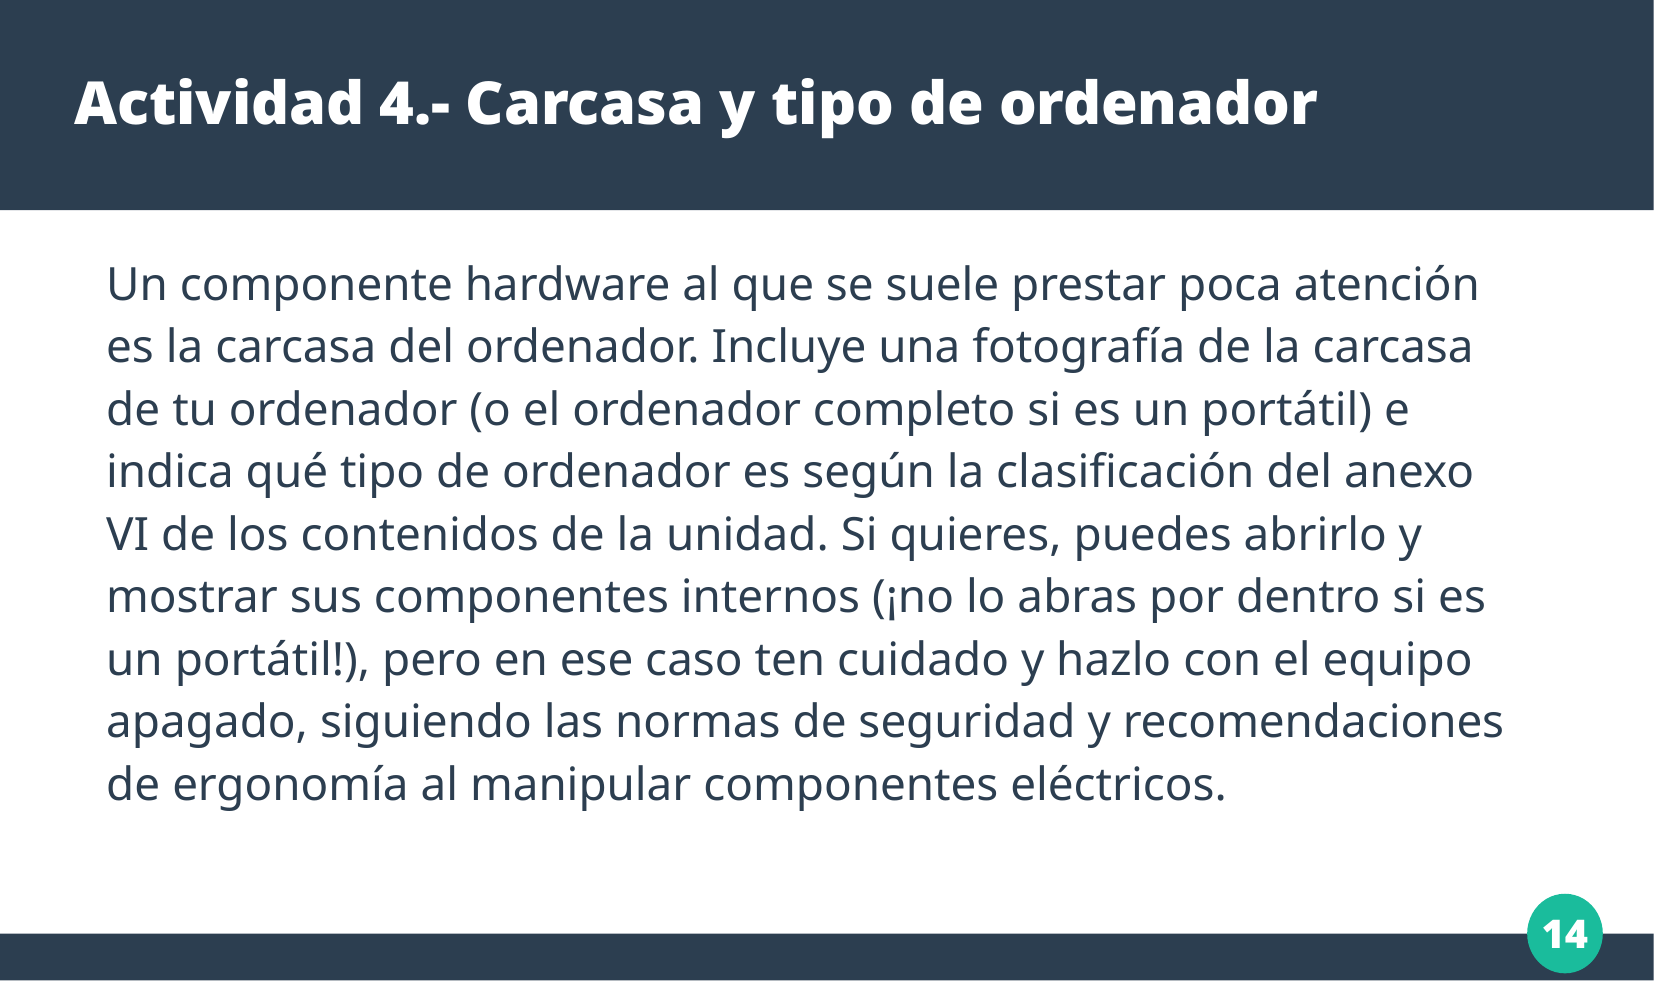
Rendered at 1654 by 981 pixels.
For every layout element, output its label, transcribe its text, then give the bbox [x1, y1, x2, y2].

text_box Un componente hardware al que se suele prestar poca atención es la carcasa del ordenador. Incluye una fotografía de la carcasa de tu ordenador (o el ordenador completo si es un portátil) e indica qué tipo de ordenador es según la clasificación del anexo VI de los contenidos de la unidad. Si quieres, puedes abrirlo y mostrar sus componentes internos (¡no lo abras por dentro si es un portátil!), pero en ese caso ten cuidado y hazlo con el equipo apagado, siguiendo las normas de seguridad y recomendaciones de ergonomía al manipular componentes eléctricos. [91, 255, 1448, 810]
title Actividad 4.- Carcasa y tipo de ordenador [59, 38, 1595, 164]
